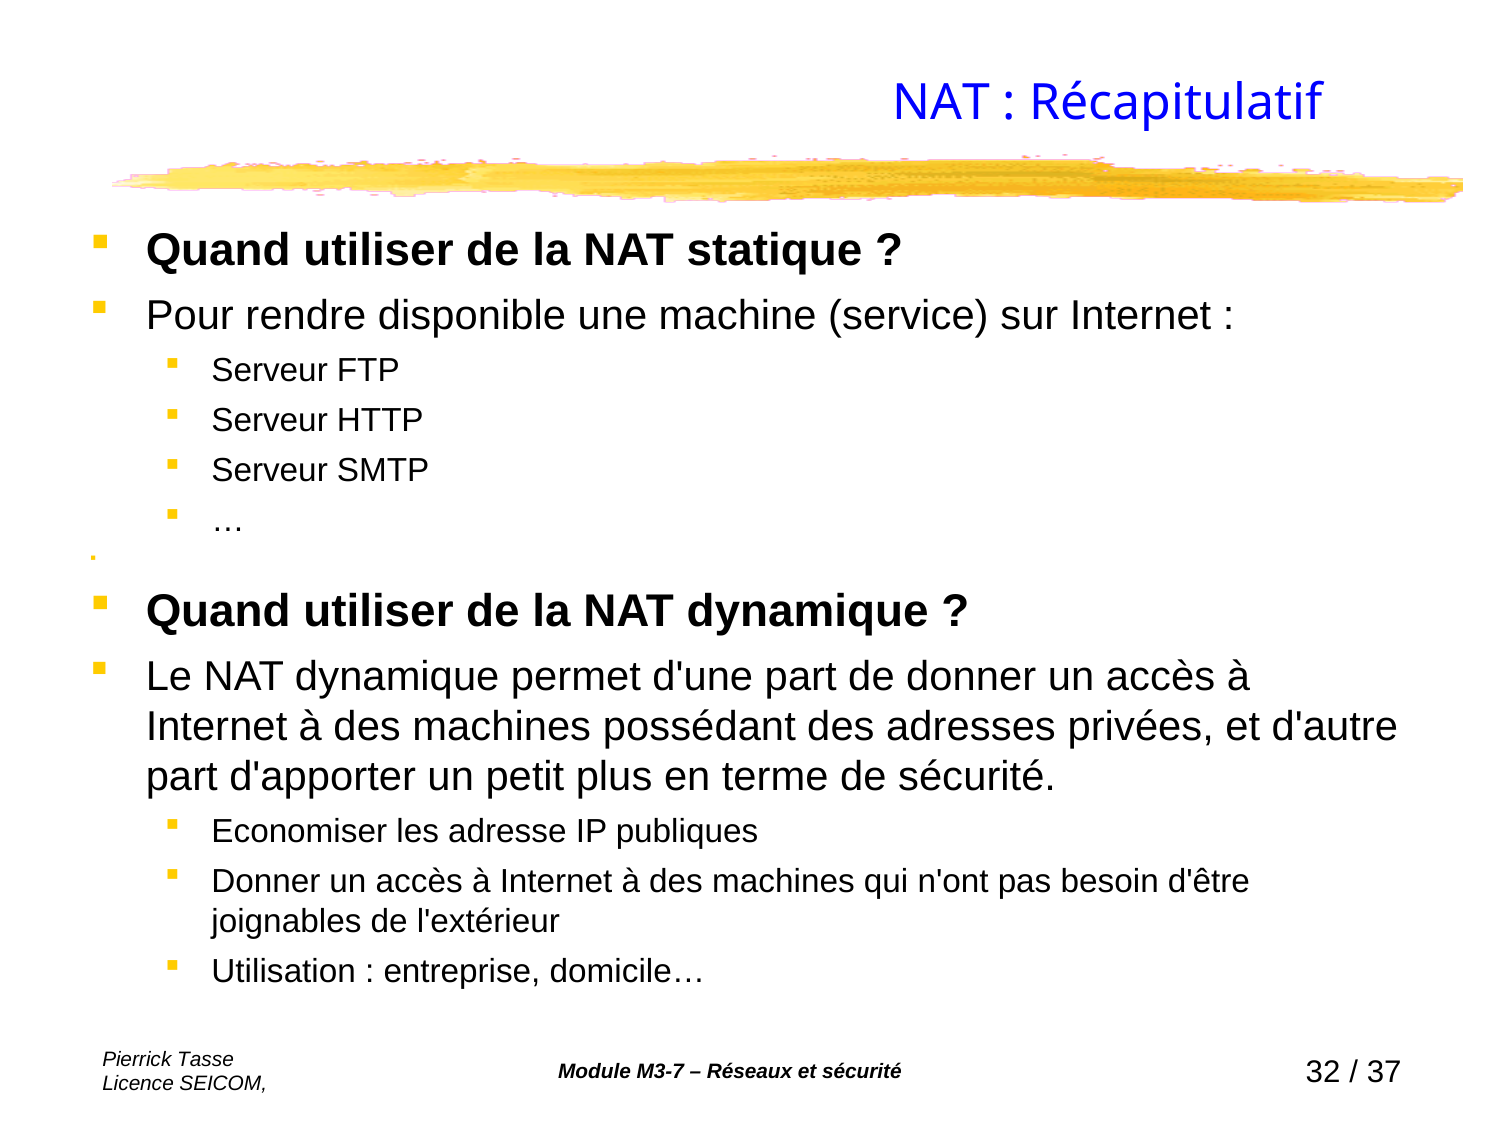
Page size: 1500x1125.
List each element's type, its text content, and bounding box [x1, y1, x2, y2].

picture [112, 149, 1463, 213]
list Quand utiliser de la NAT statique ? Pour rendre disponible une machine (service) sur Internet : Serveur FTP Serveur HTTP Serveur SMTP … Quand utiliser de la NAT dynamique ? Le NAT dynamique permet d'une part de donner un accès à Internet à des machines possédant des adresses privées, et d'autre part d'apporter un petit plus en terme de sécurité. Economiser les adresse IP publiques Donner un accès à Internet à des machines qui n'ont pas besoin d'être joignables de l'extérieur Utilisation : entreprise, domicile… [74, 212, 1417, 1016]
title NAT : Récapitulatif [62, 37, 1338, 138]
